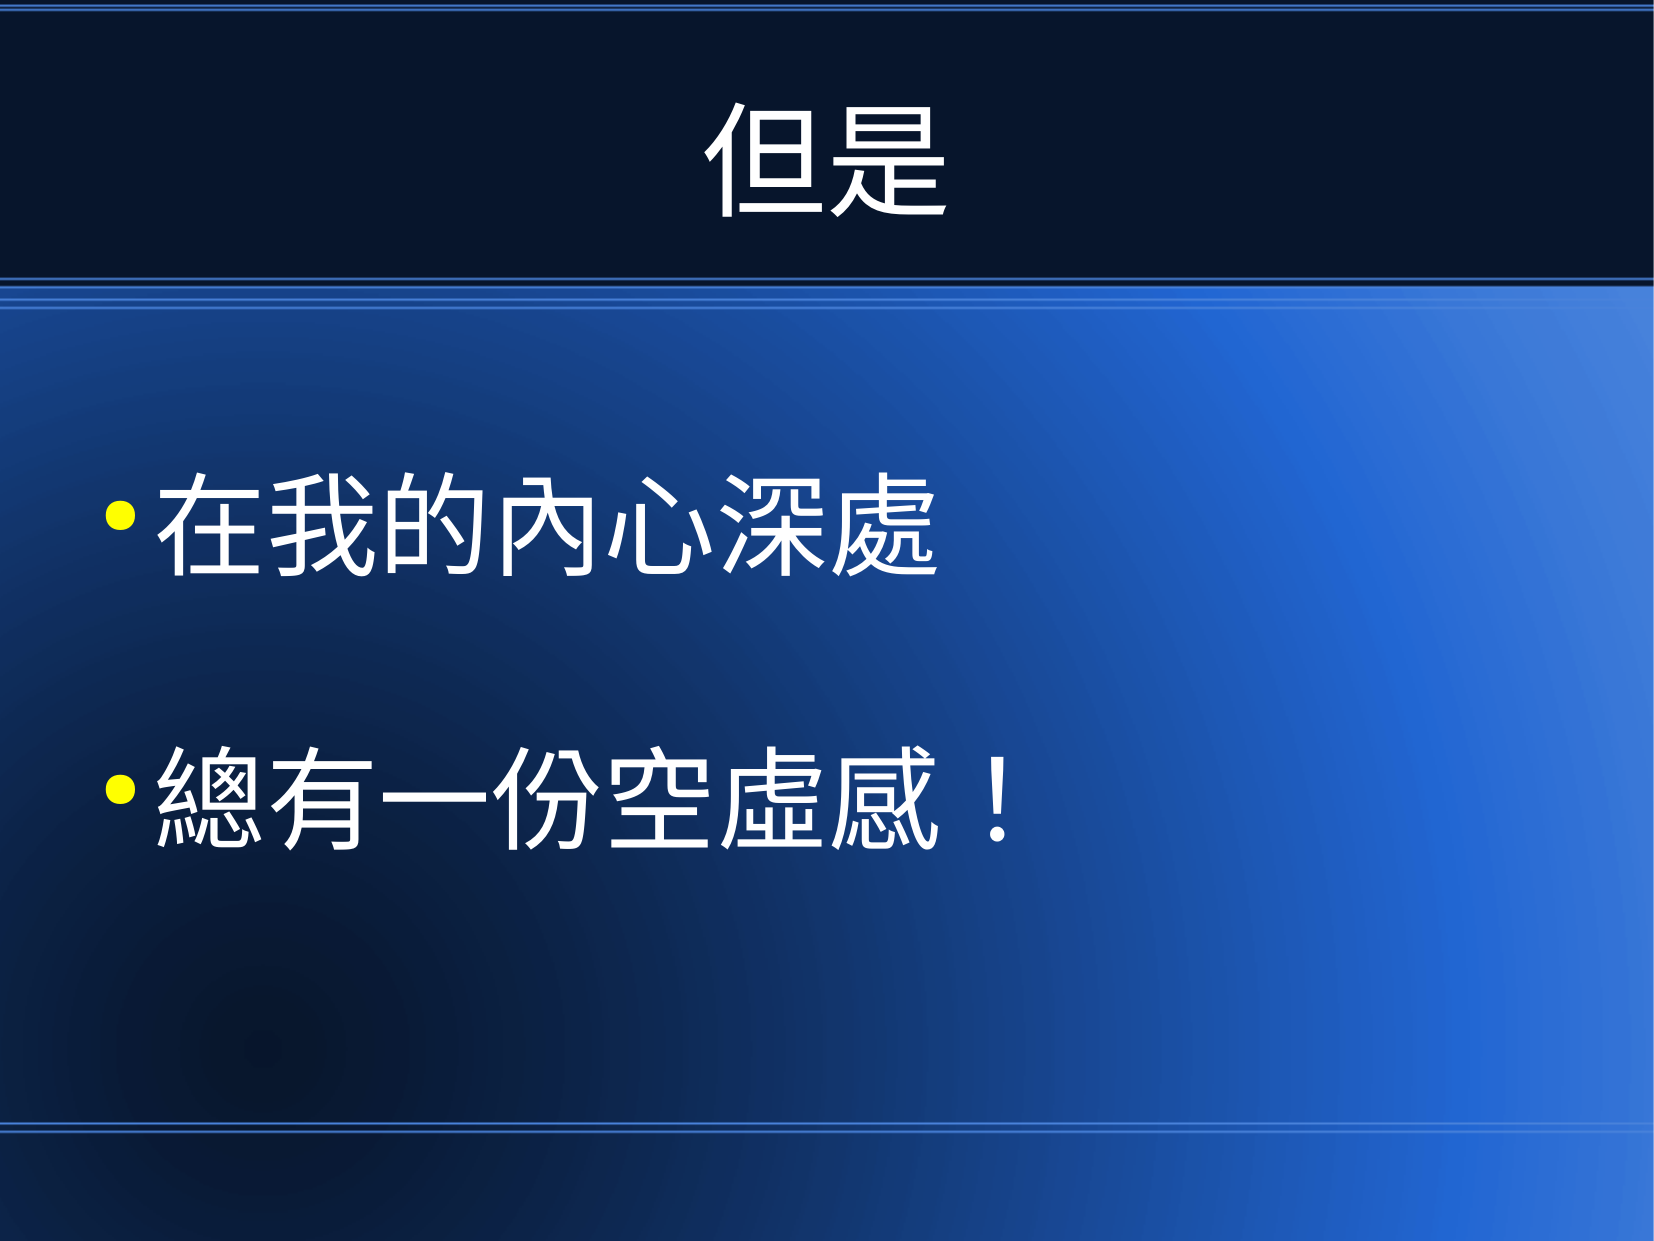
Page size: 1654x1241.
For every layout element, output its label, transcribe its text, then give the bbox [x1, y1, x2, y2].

picture [0, 0, 1654, 1241]
list 在我的內心深處 總有一份空虛感！ [82, 355, 1571, 1241]
title 但是 [82, 49, 1571, 257]
